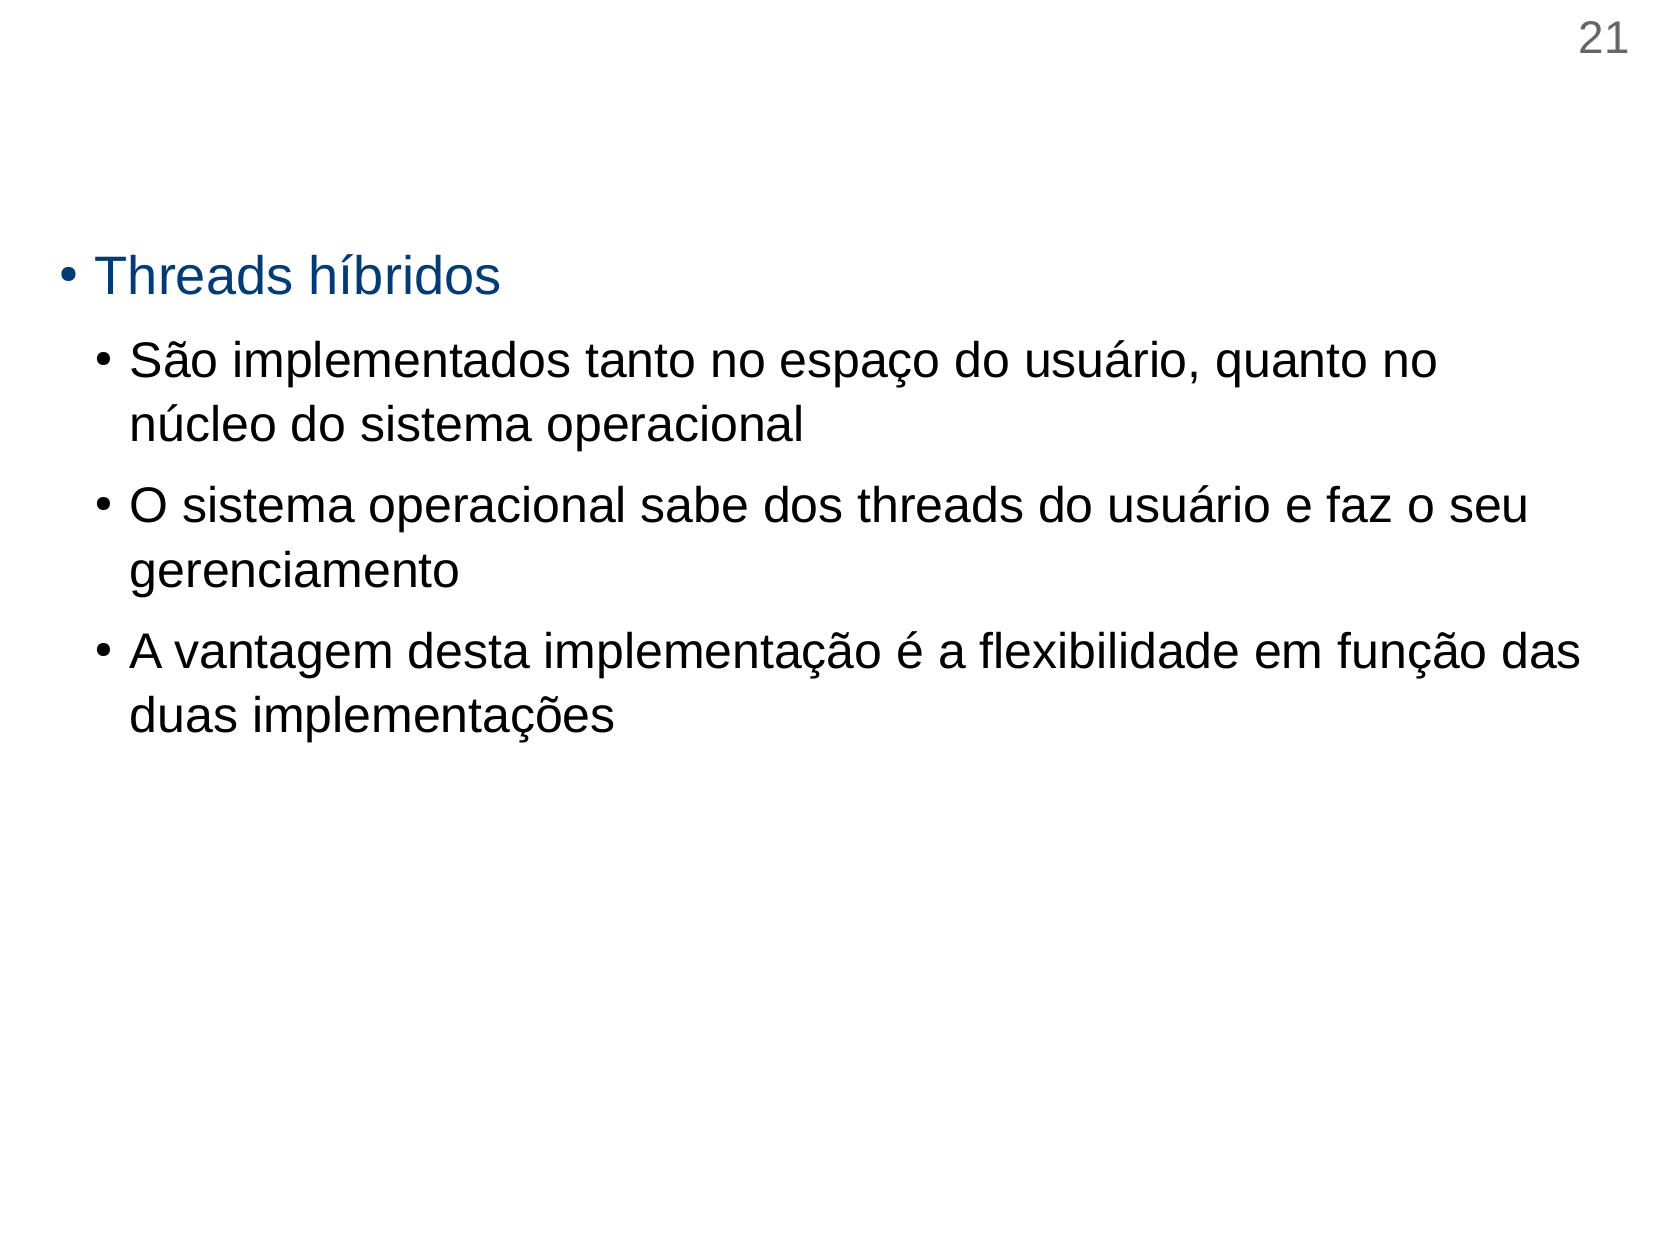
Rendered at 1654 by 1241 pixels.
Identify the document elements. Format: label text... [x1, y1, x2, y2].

list Threads híbridos São implementados tanto no espaço do usuário, quanto no núcleo do sistema operacional O sistema operacional sabe dos threads do usuário e faz o seu gerenciamento A vantagem desta implementação é a flexibilidade em função das duas implementações [59, 236, 1595, 1211]
